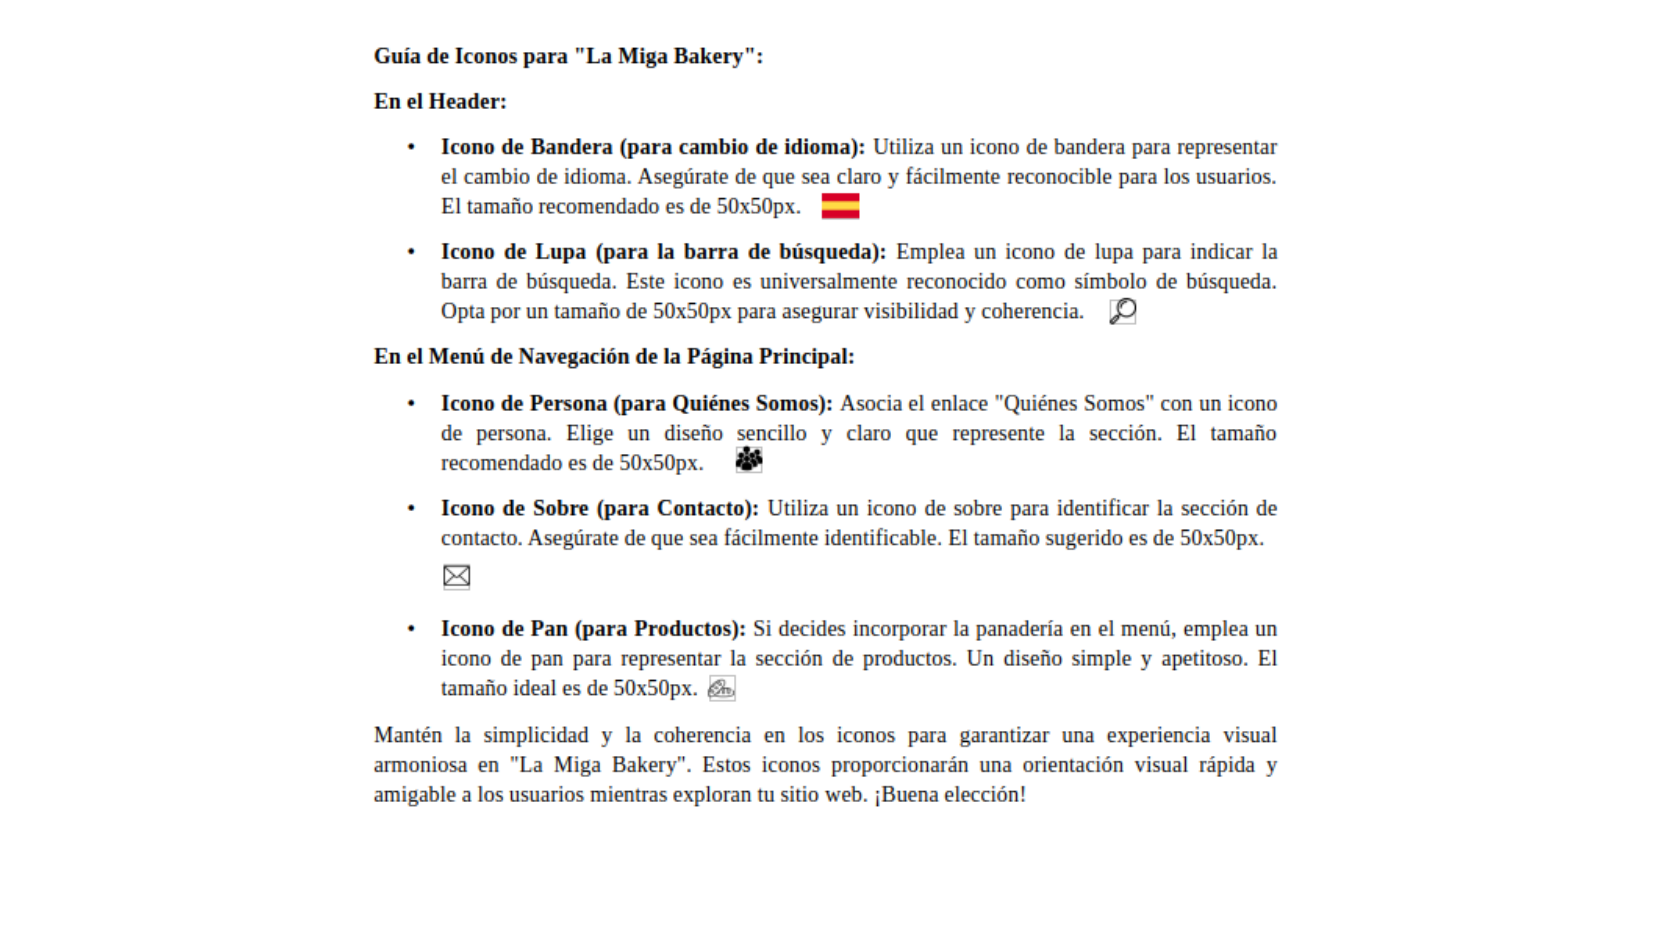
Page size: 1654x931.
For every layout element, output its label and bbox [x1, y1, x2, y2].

picture [339, 37, 1321, 827]
